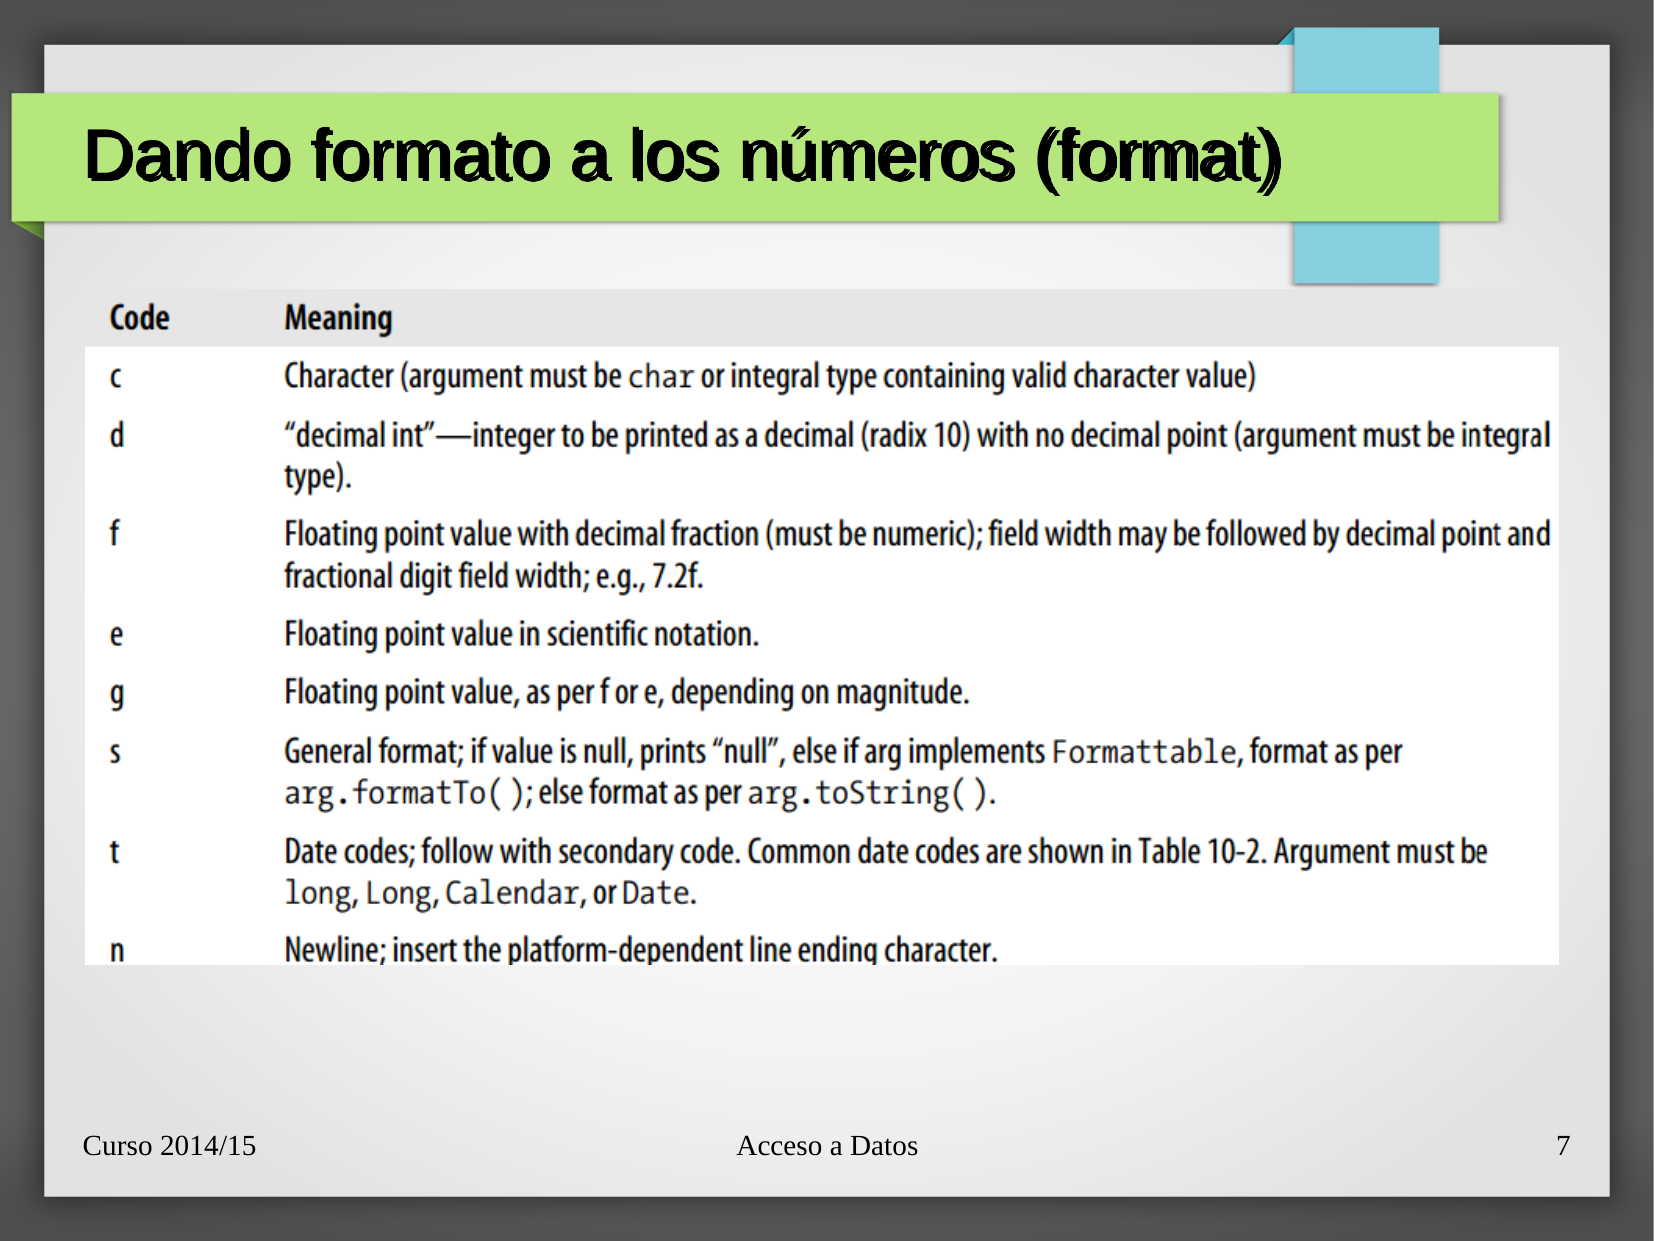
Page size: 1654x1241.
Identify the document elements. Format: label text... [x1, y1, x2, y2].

picture [0, 0, 1654, 1241]
title Dando formato a los números (format) [82, 74, 1546, 233]
